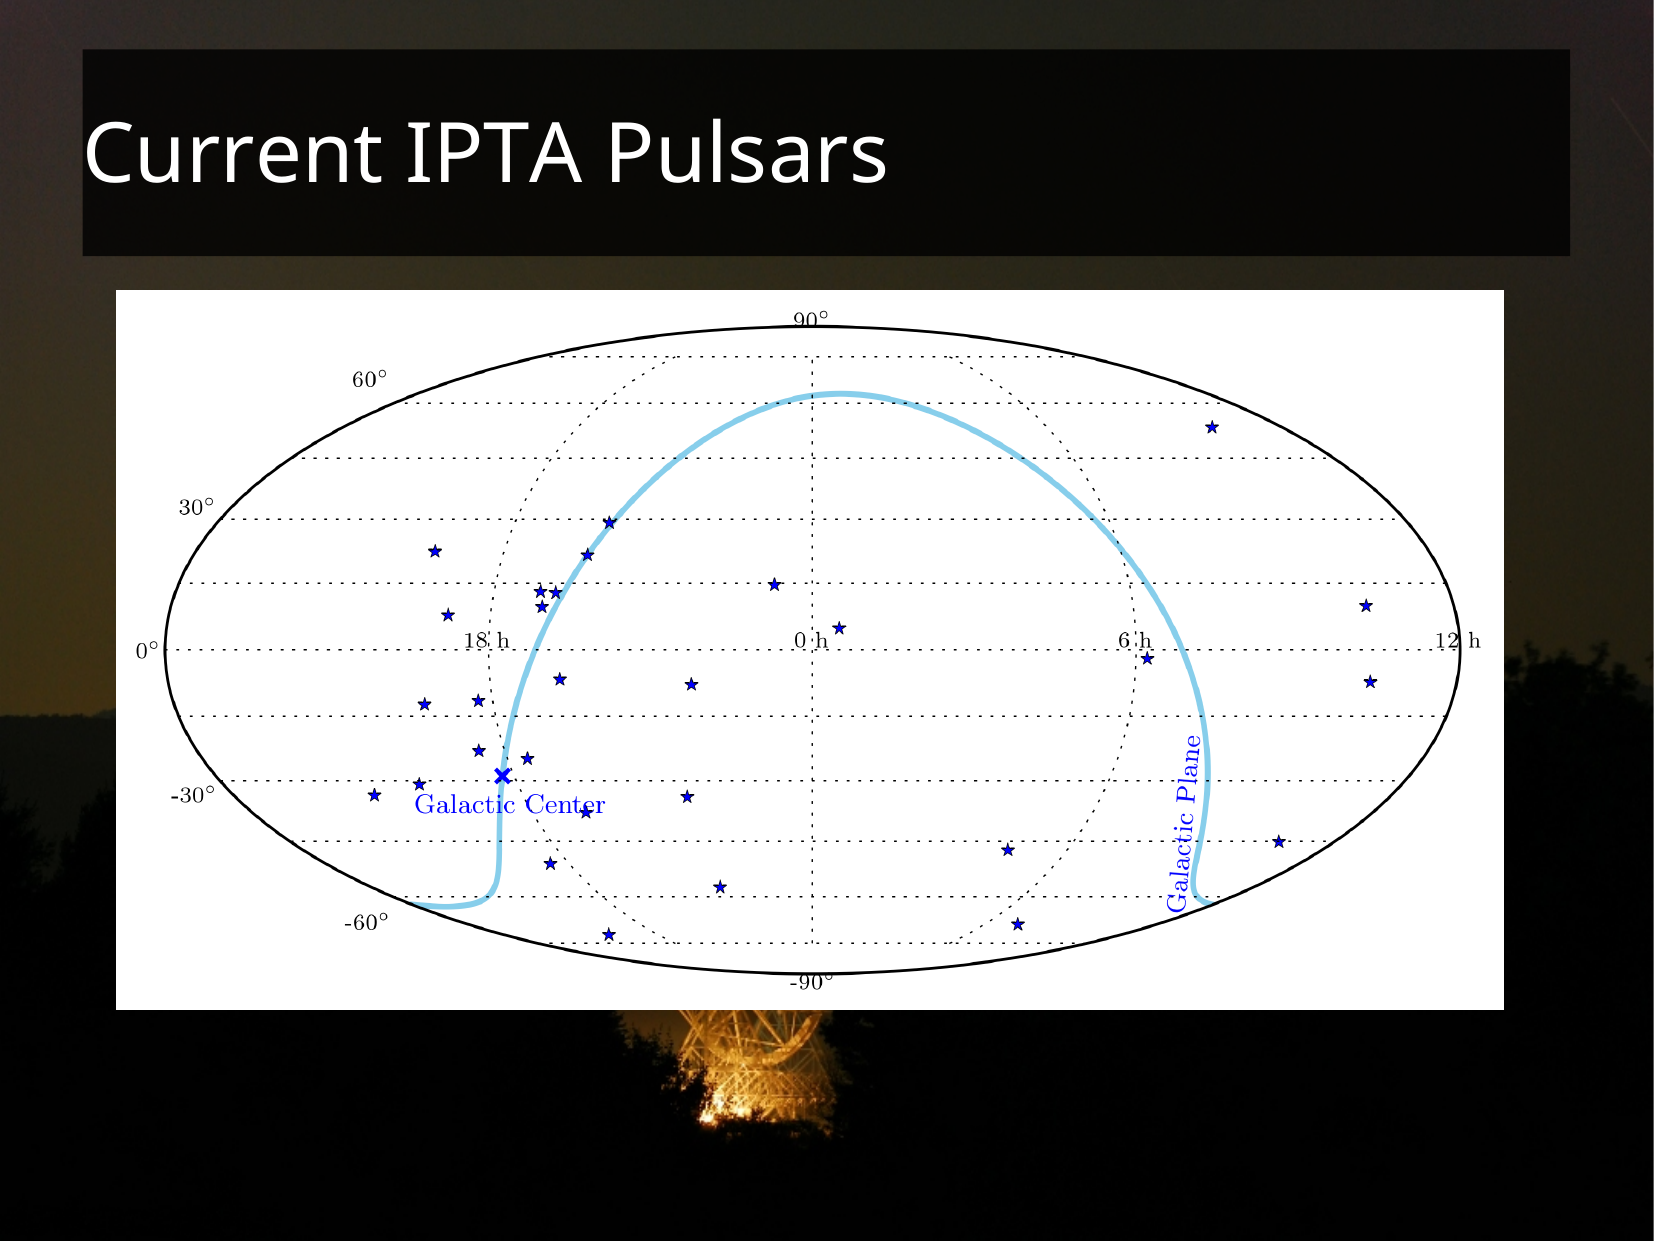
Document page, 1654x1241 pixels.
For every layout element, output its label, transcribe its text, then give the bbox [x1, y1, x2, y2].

title Current IPTA Pulsars [82, 49, 1571, 257]
picture [0, 0, 1654, 1241]
